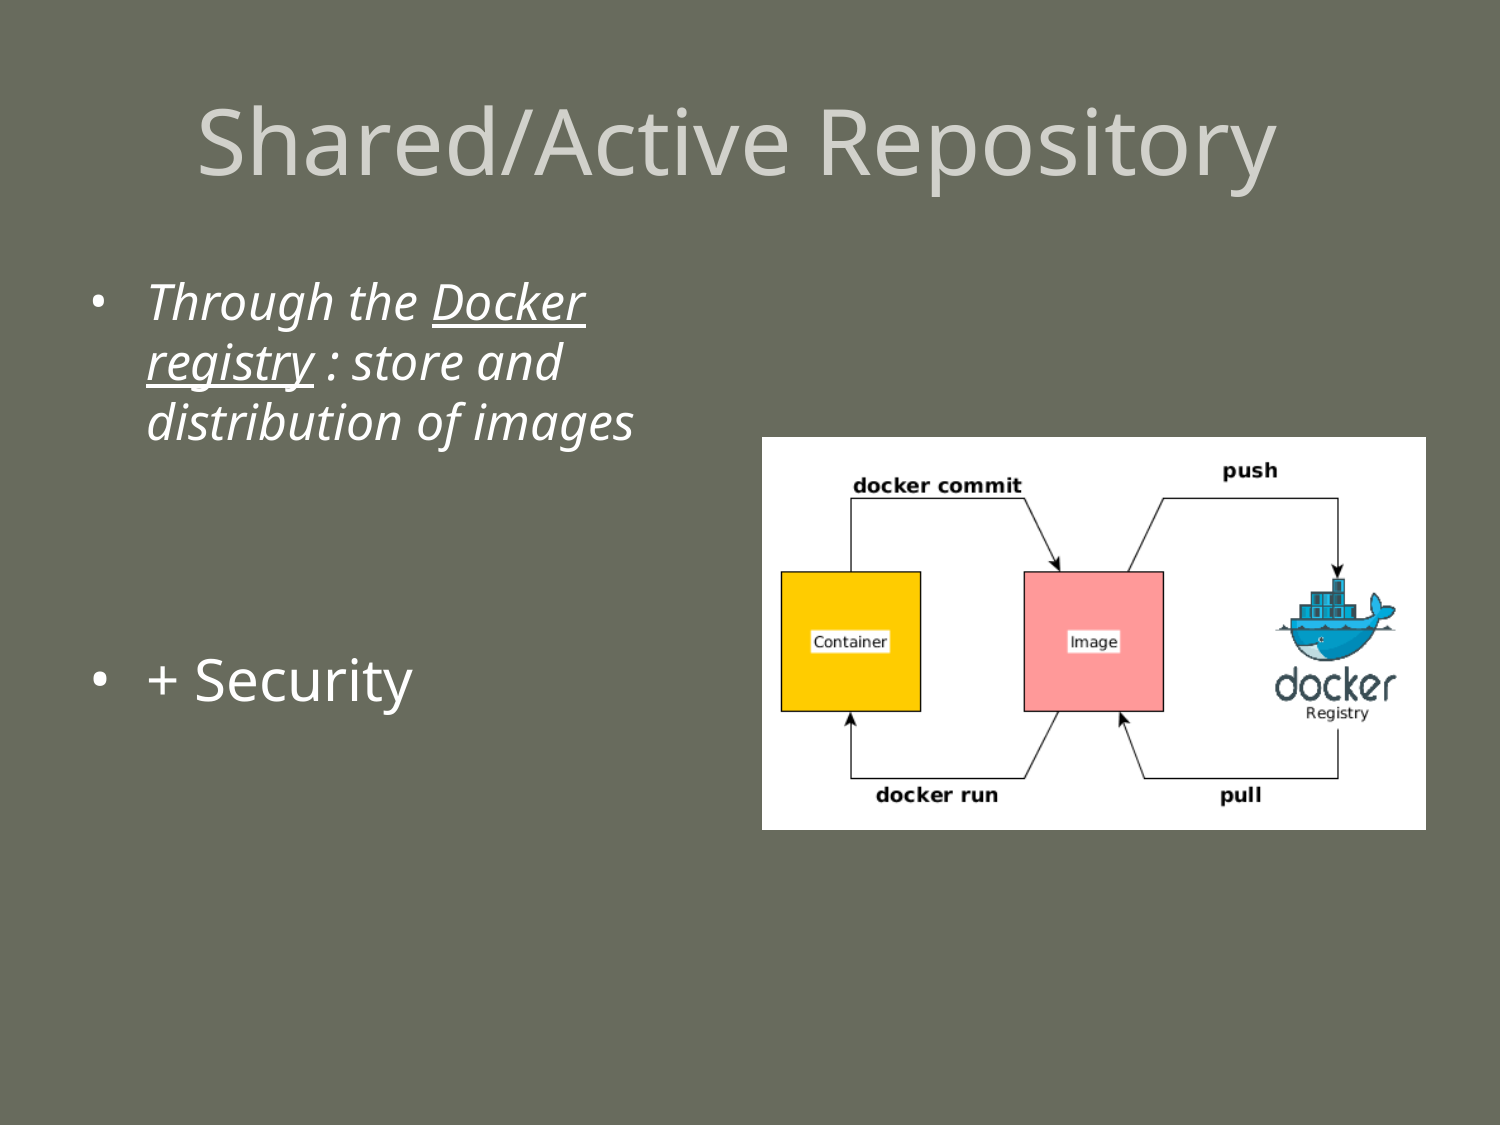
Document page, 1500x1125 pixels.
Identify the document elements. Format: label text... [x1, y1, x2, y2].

list Through the Docker registry : store and distribution of images + Security [75, 262, 738, 1005]
picture [762, 437, 1426, 830]
title Shared/Active Repository [75, 45, 1426, 233]
